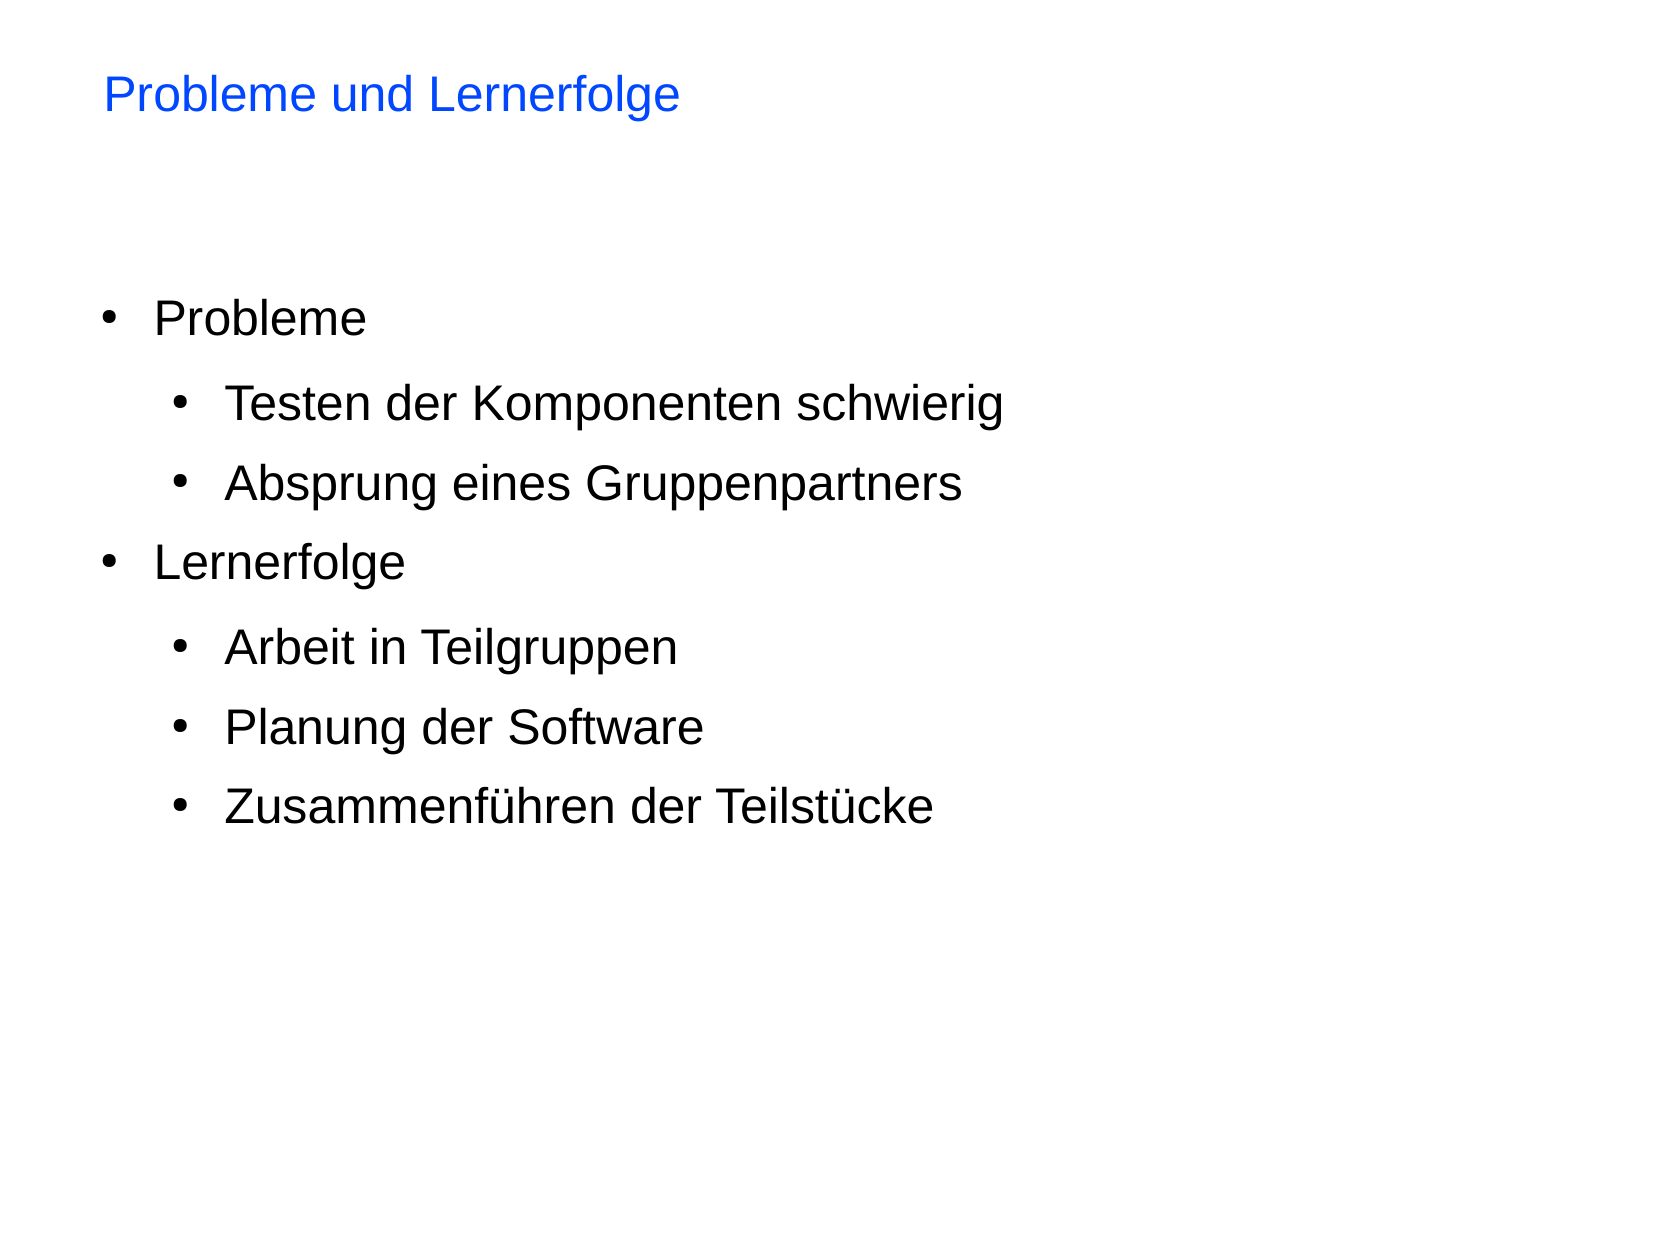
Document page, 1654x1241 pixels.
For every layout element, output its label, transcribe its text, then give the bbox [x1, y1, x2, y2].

text_box Probleme und Lernerfolge [88, 59, 798, 178]
list Probleme Testen der Komponenten schwierig Absprung eines Gruppenpartners Lernerfolge Arbeit in Teilgruppen Planung der Software Zusammenführen der Teilstücke [82, 290, 1571, 1109]
